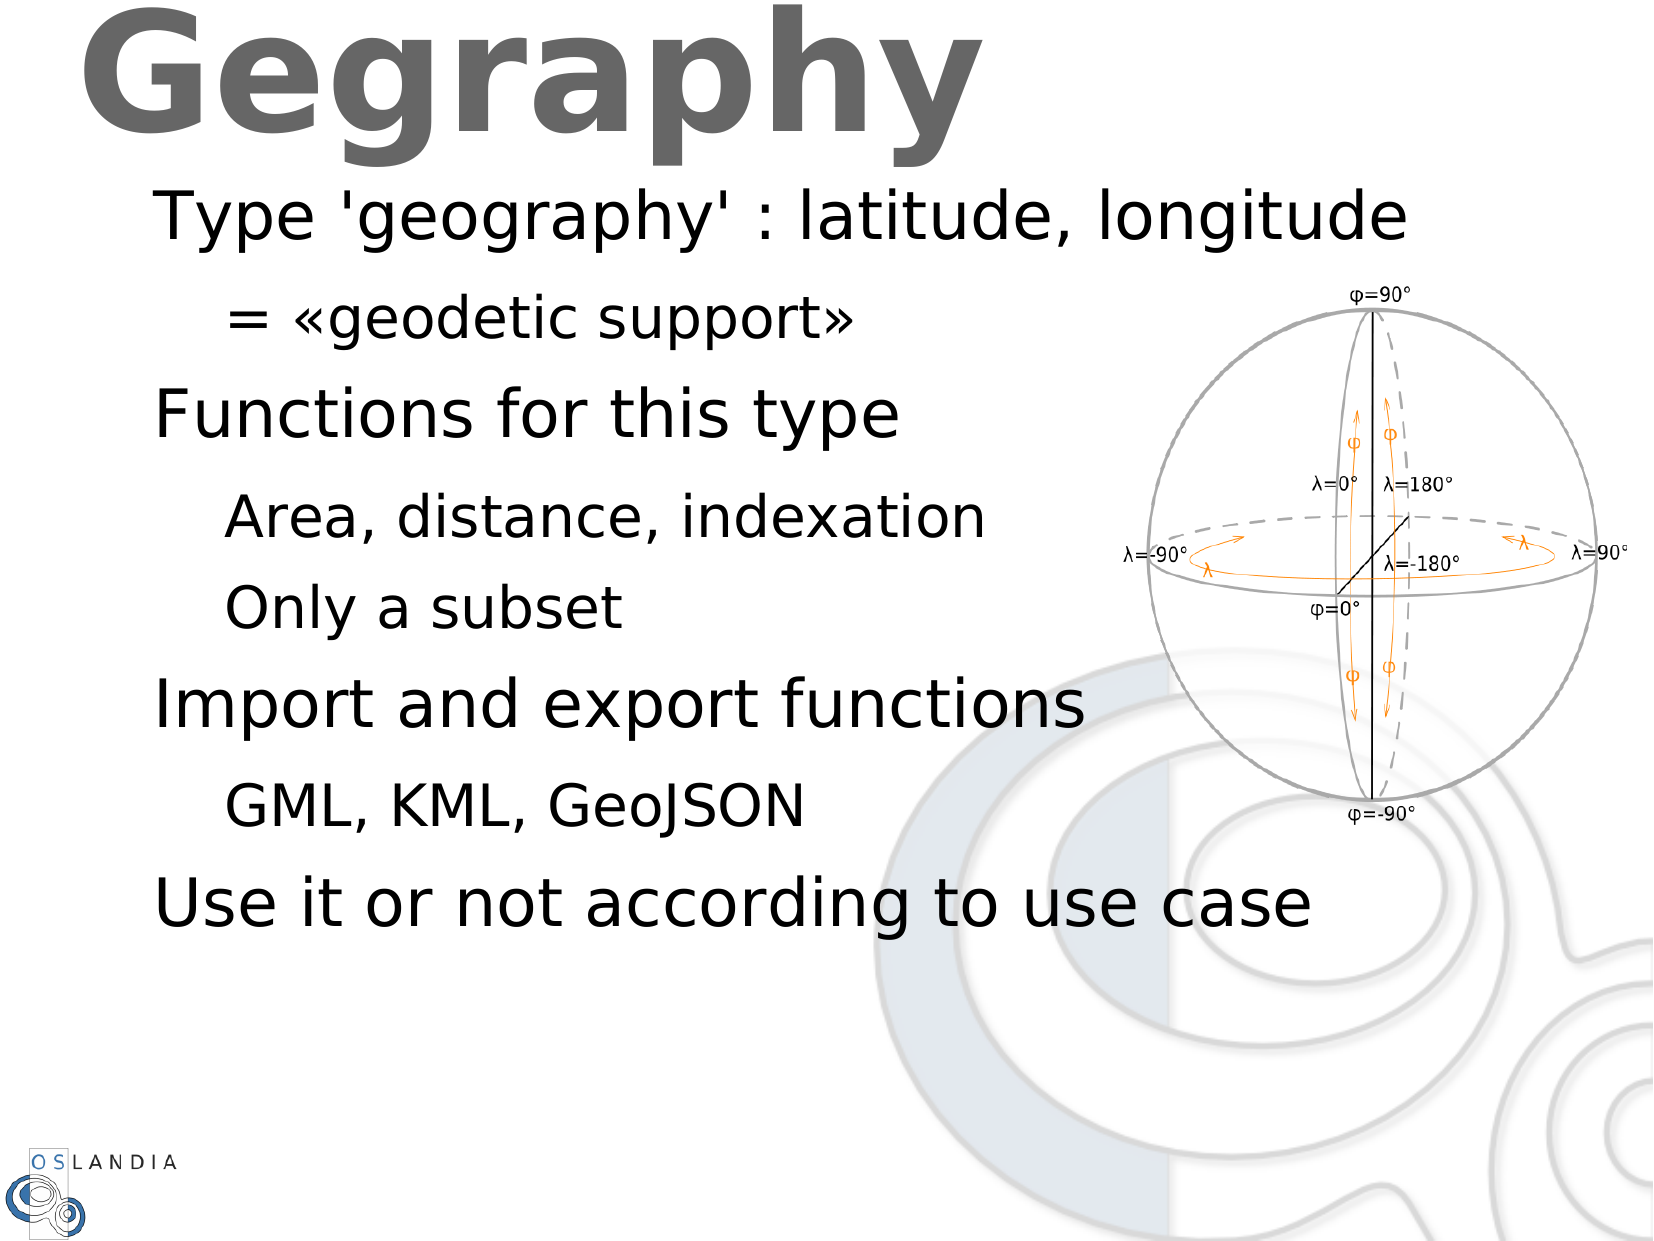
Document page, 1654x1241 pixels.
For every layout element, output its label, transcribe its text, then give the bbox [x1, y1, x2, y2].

list Type 'geography' : latitude, longitude = «geodetic support» Functions for this type Area, distance, indexation Only a subset Import and export functions GML, KML, GeoJSON Use it or not according to use case [82, 177, 1571, 1241]
title Gegraphy [76, 0, 1565, 171]
picture [0, 0, 1654, 1241]
